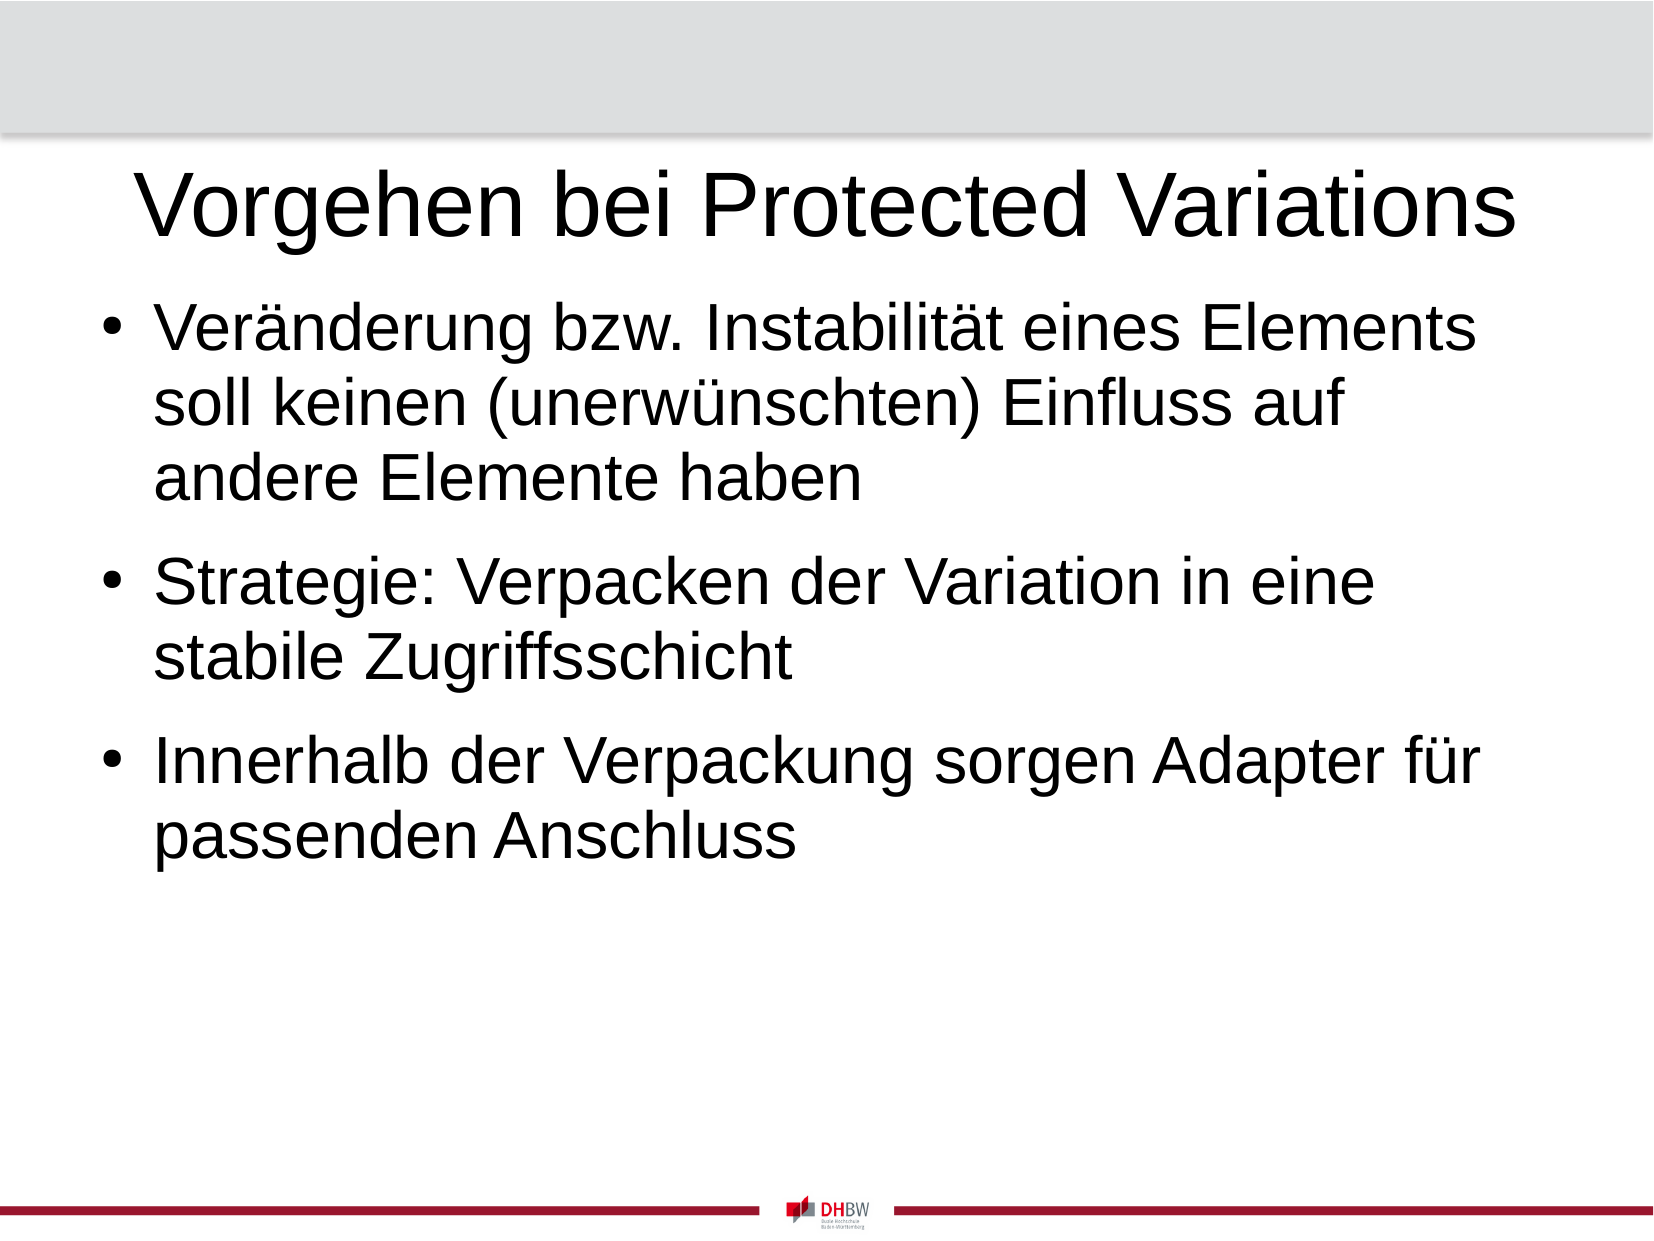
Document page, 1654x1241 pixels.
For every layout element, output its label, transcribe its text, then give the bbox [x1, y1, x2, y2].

picture [0, 1, 1654, 1237]
title Vorgehen bei Protected Variations [82, 49, 1571, 257]
list Veränderung bzw. Instabilität eines Elements soll keinen (unerwünschten) Einfluss auf andere Elemente haben Strategie: Verpacken der Variation in eine stabile Zugriffsschicht Innerhalb der Verpackung sorgen Adapter für passenden Anschluss [82, 290, 1571, 1010]
